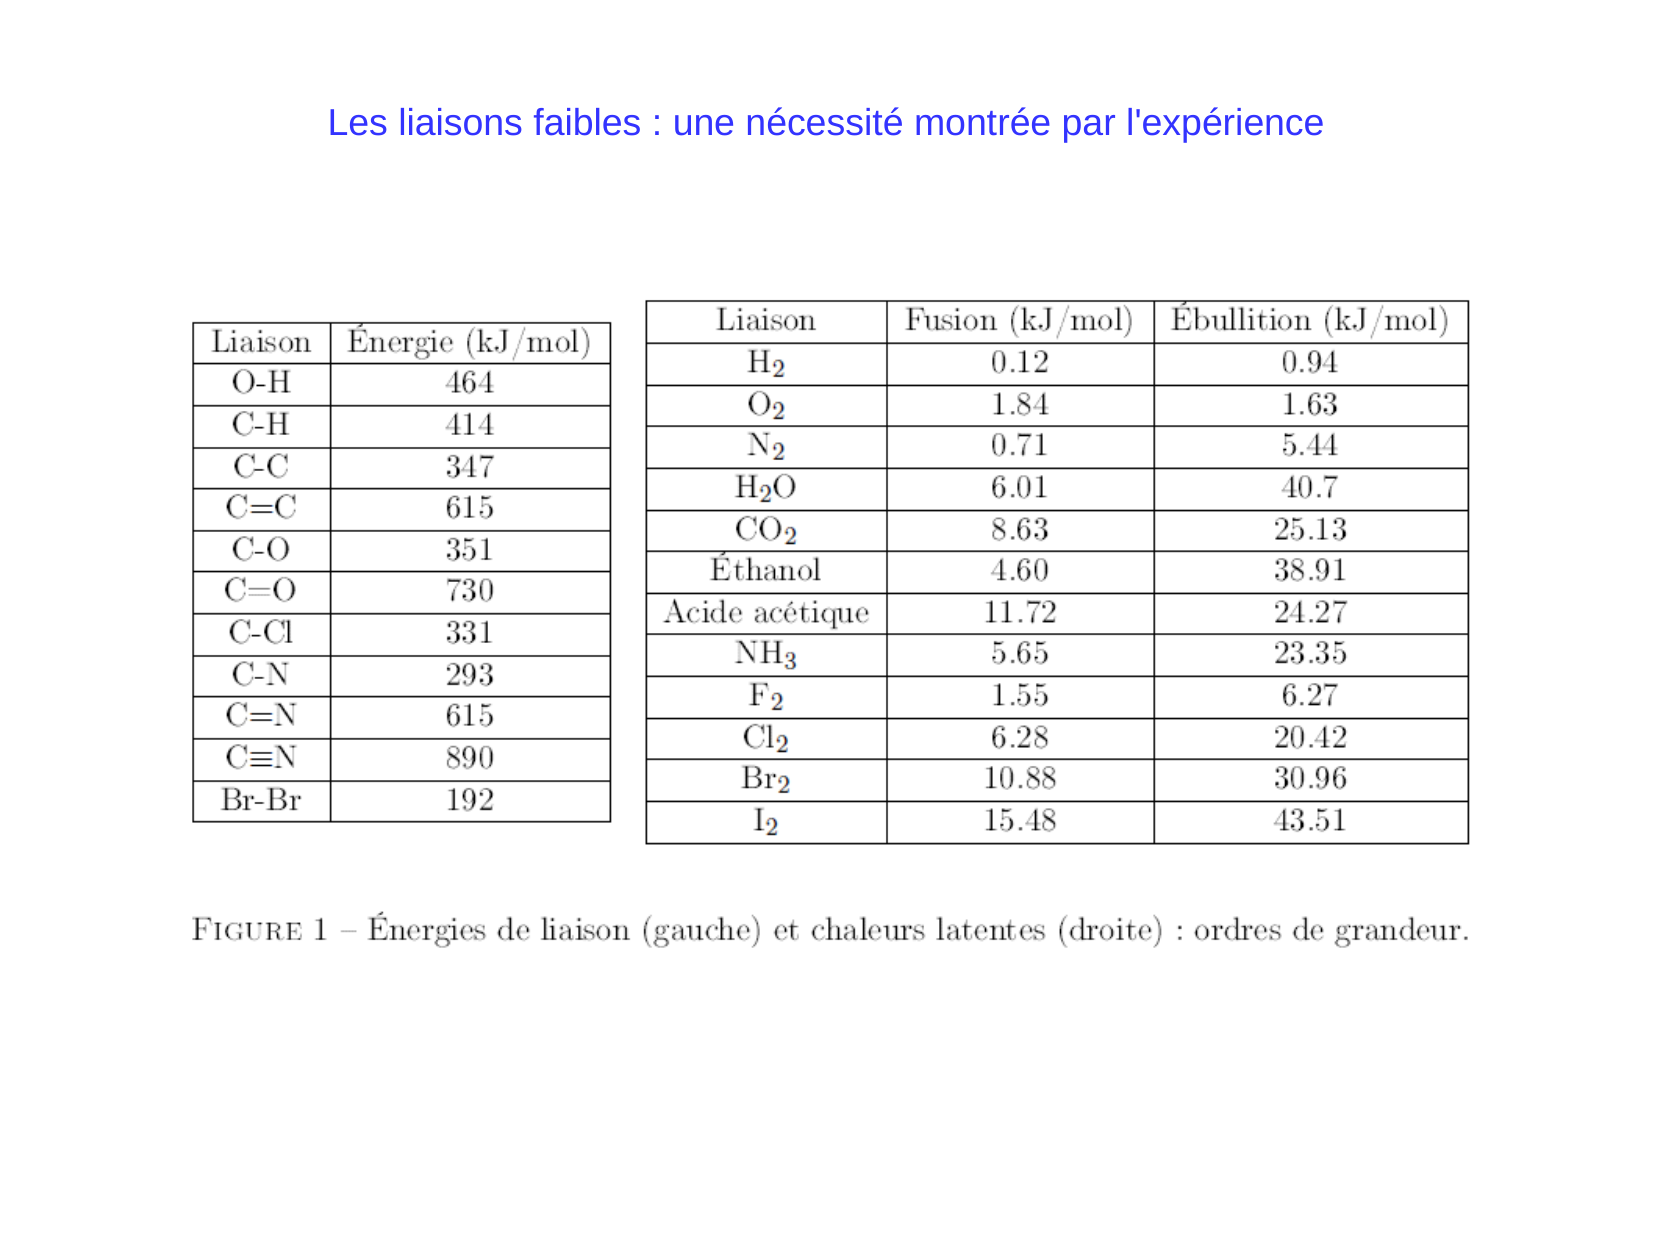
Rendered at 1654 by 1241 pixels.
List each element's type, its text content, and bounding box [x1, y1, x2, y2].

text_box Les liaisons faibles : une nécessité montrée par l'expérience [312, 94, 1341, 152]
picture [177, 288, 1496, 962]
